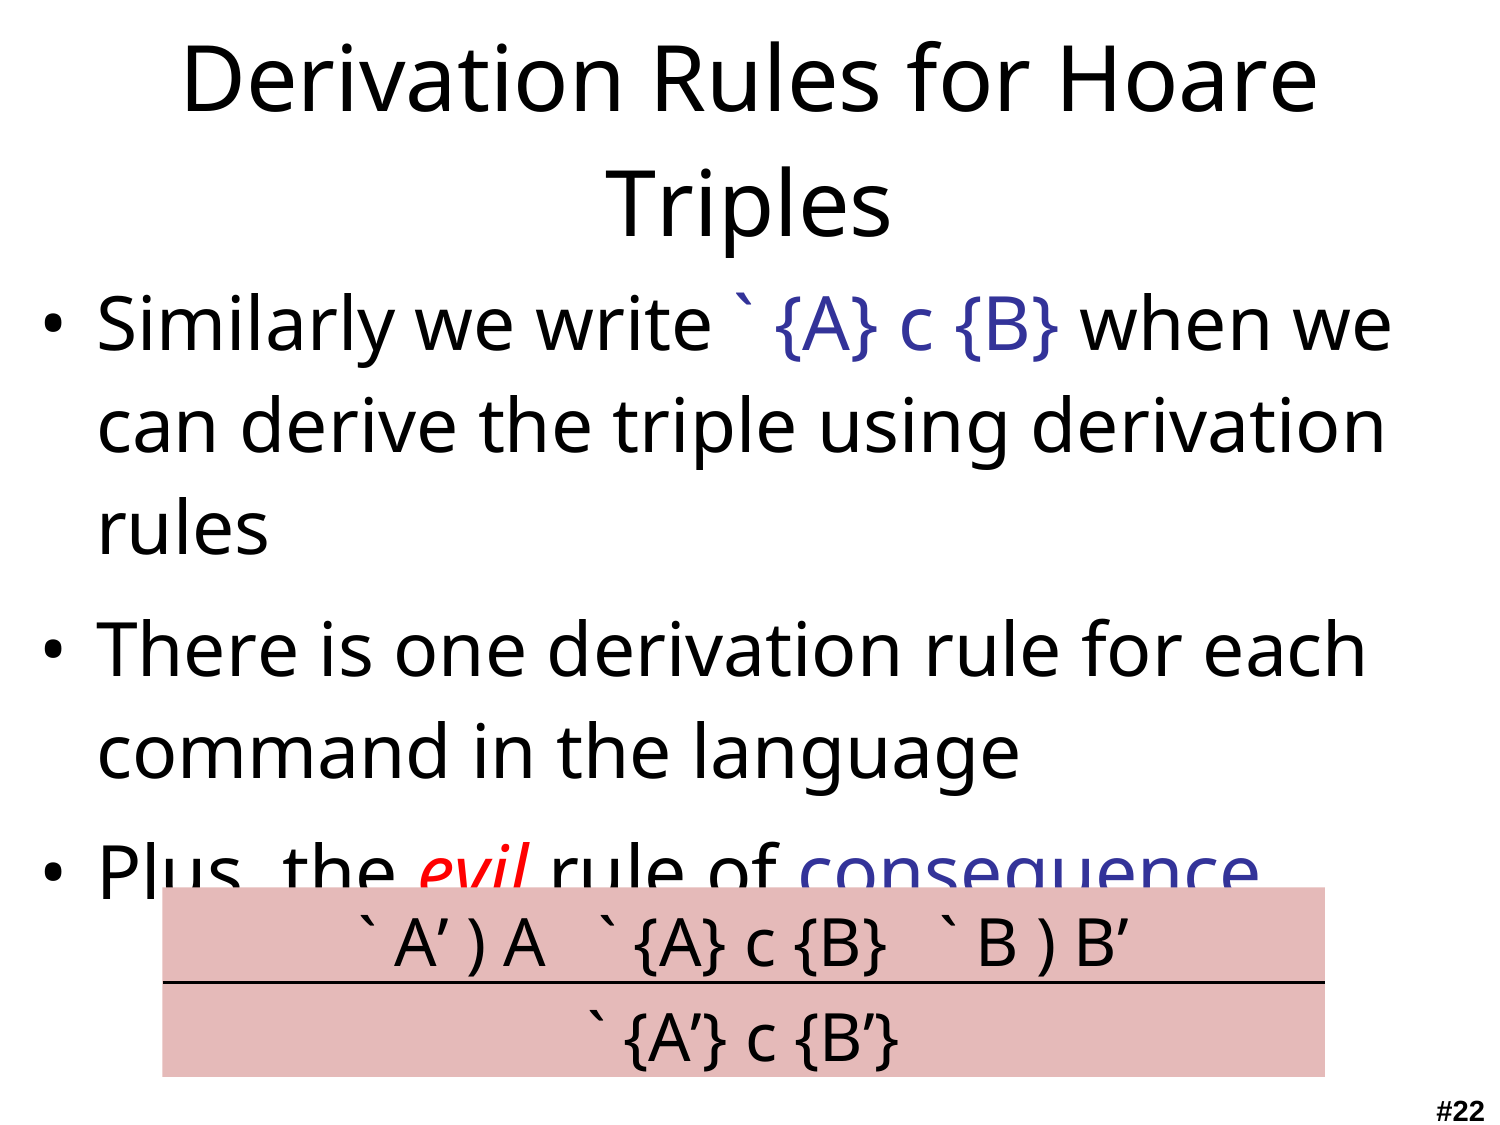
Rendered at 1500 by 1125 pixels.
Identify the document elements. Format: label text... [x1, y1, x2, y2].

list Similarly we write ` {A} c {B} when we can derive the triple using derivation rules There is one derivation rule for each command in the language Plus, the evil rule of consequence [24, 262, 1476, 1101]
title Derivation Rules for Hoare Triples [24, 45, 1476, 233]
text_box ` {A’} c {B’} [162, 983, 1325, 1077]
text_box ` A’ ) A ` {A} c {B} ` B ) B’ [162, 887, 1325, 981]
